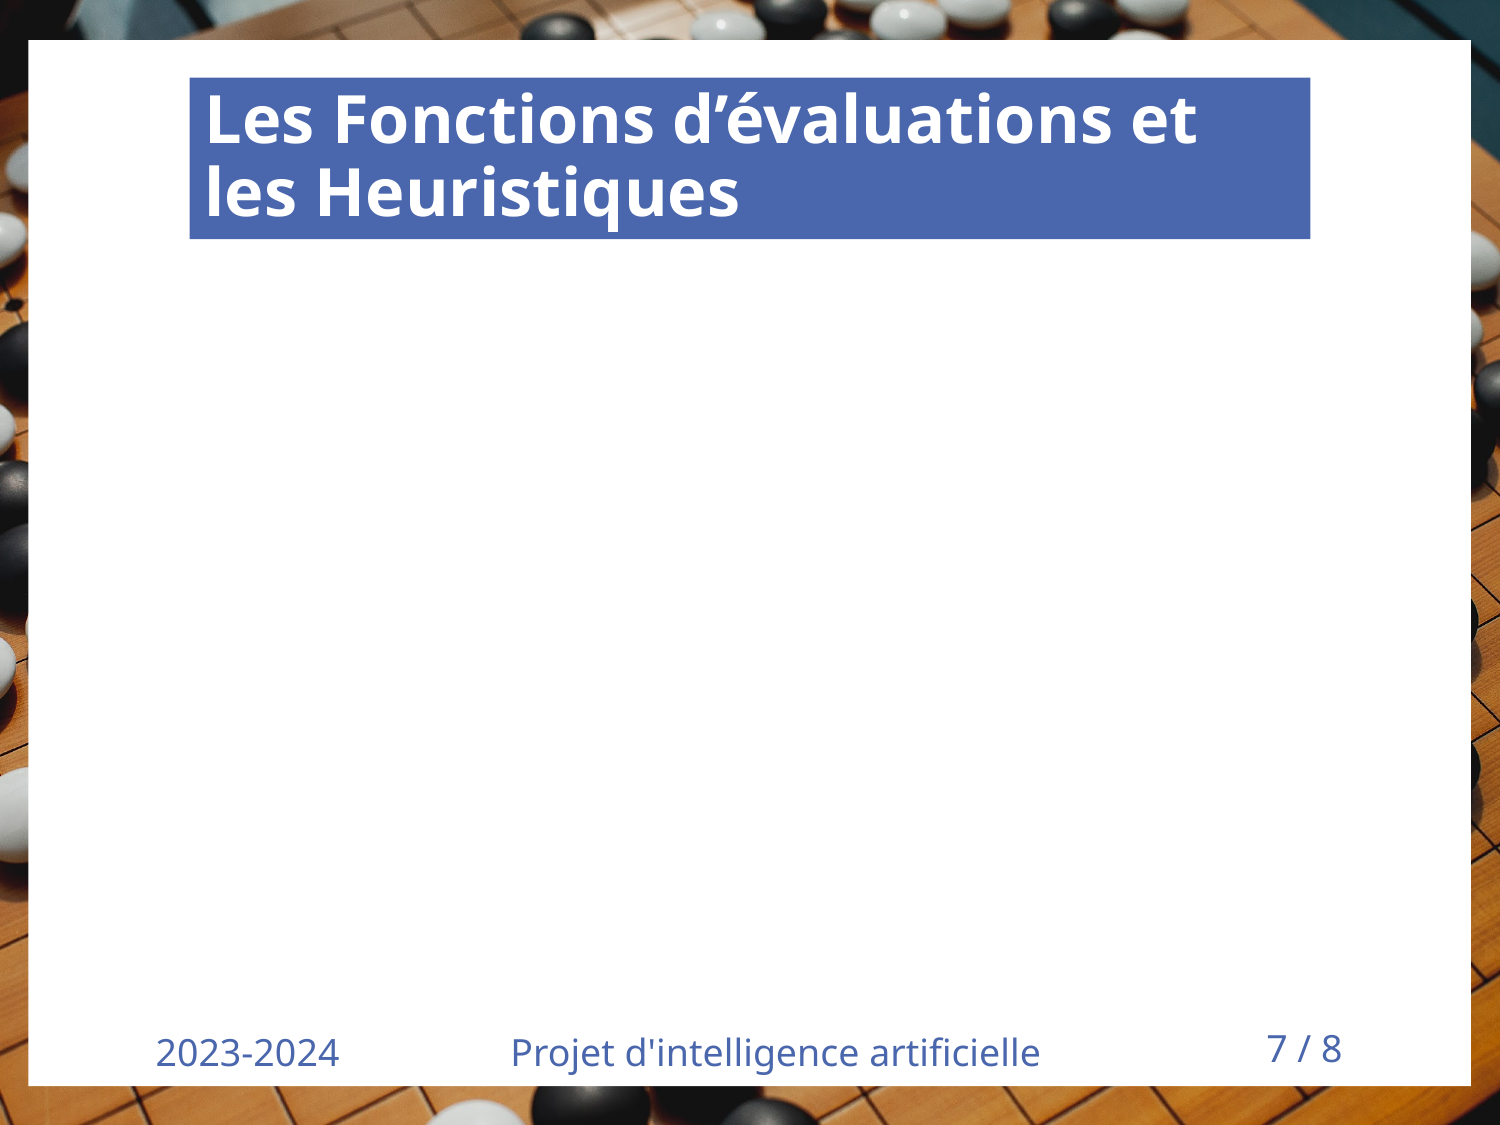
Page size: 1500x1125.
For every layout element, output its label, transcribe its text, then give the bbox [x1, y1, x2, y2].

text_box Projet d'intelligence artificielle [485, 1021, 1067, 1081]
title Les Fonctions d’évaluations et les Heuristiques [189, 77, 1311, 240]
picture [0, 0, 1500, 1125]
text_box 2023-2024 [140, 1021, 428, 1081]
text_box <numéro> / 8 [1147, 1021, 1358, 1081]
